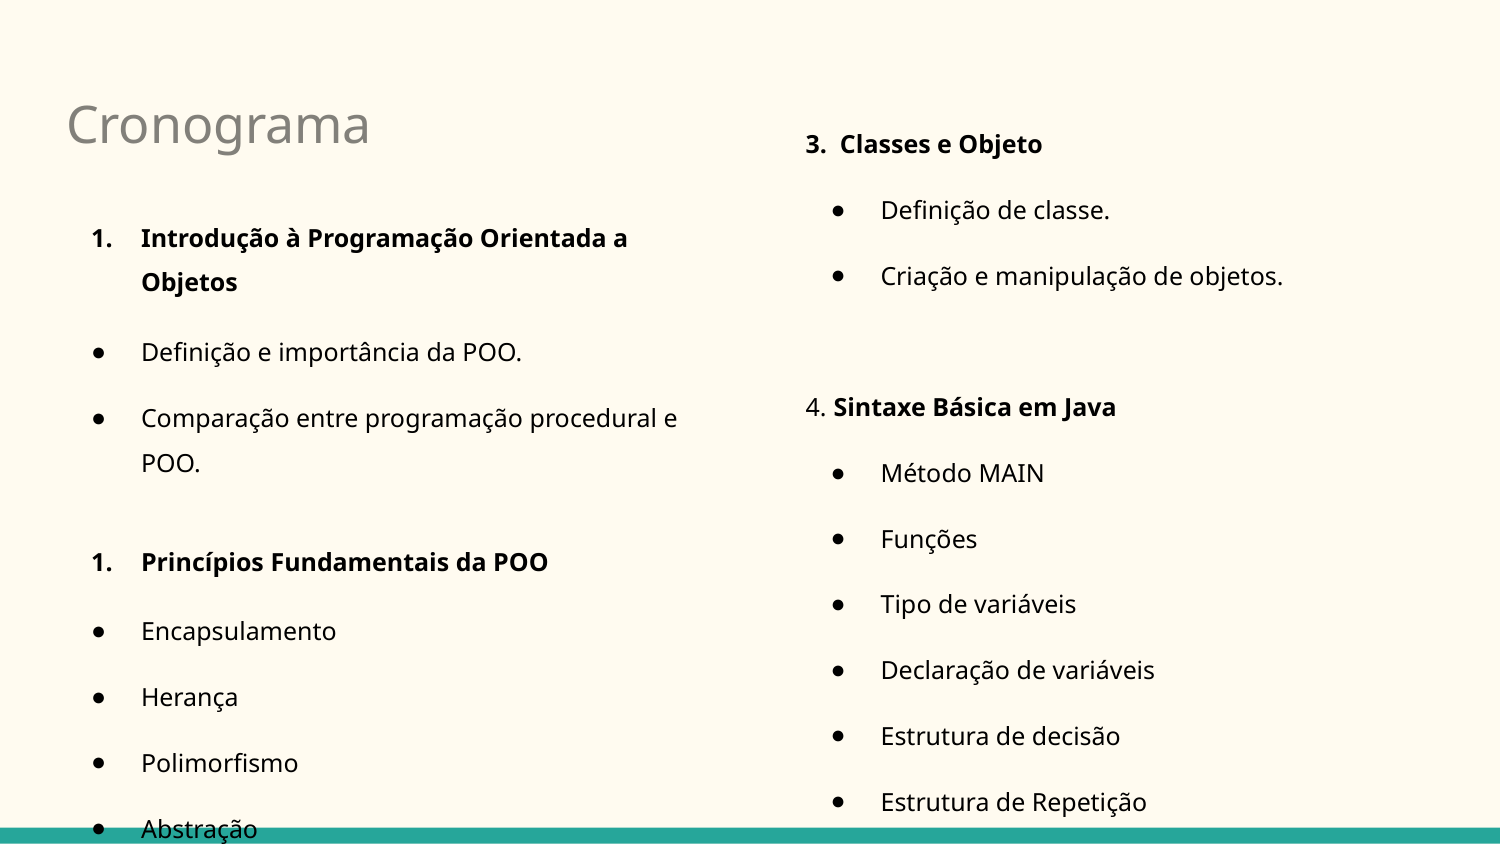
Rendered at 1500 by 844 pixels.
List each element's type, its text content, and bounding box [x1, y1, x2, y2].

list 3. Classes e Objeto Definição de classe. Criação e manipulação de objetos. 4. Sintaxe Básica em Java Método MAIN Funções Tipo de variáveis Declaração de variáveis Estrutura de decisão Estrutura de Repetição [790, 72, 1482, 631]
list Introdução à Programação Orientada a Objetos Definição e importância da POO. Comparação entre programação procedural e POO. Princípios Fundamentais da POO Encapsulamento Herança Polimorfismo Abstração [51, 192, 742, 750]
title Cronograma [51, 72, 790, 174]
